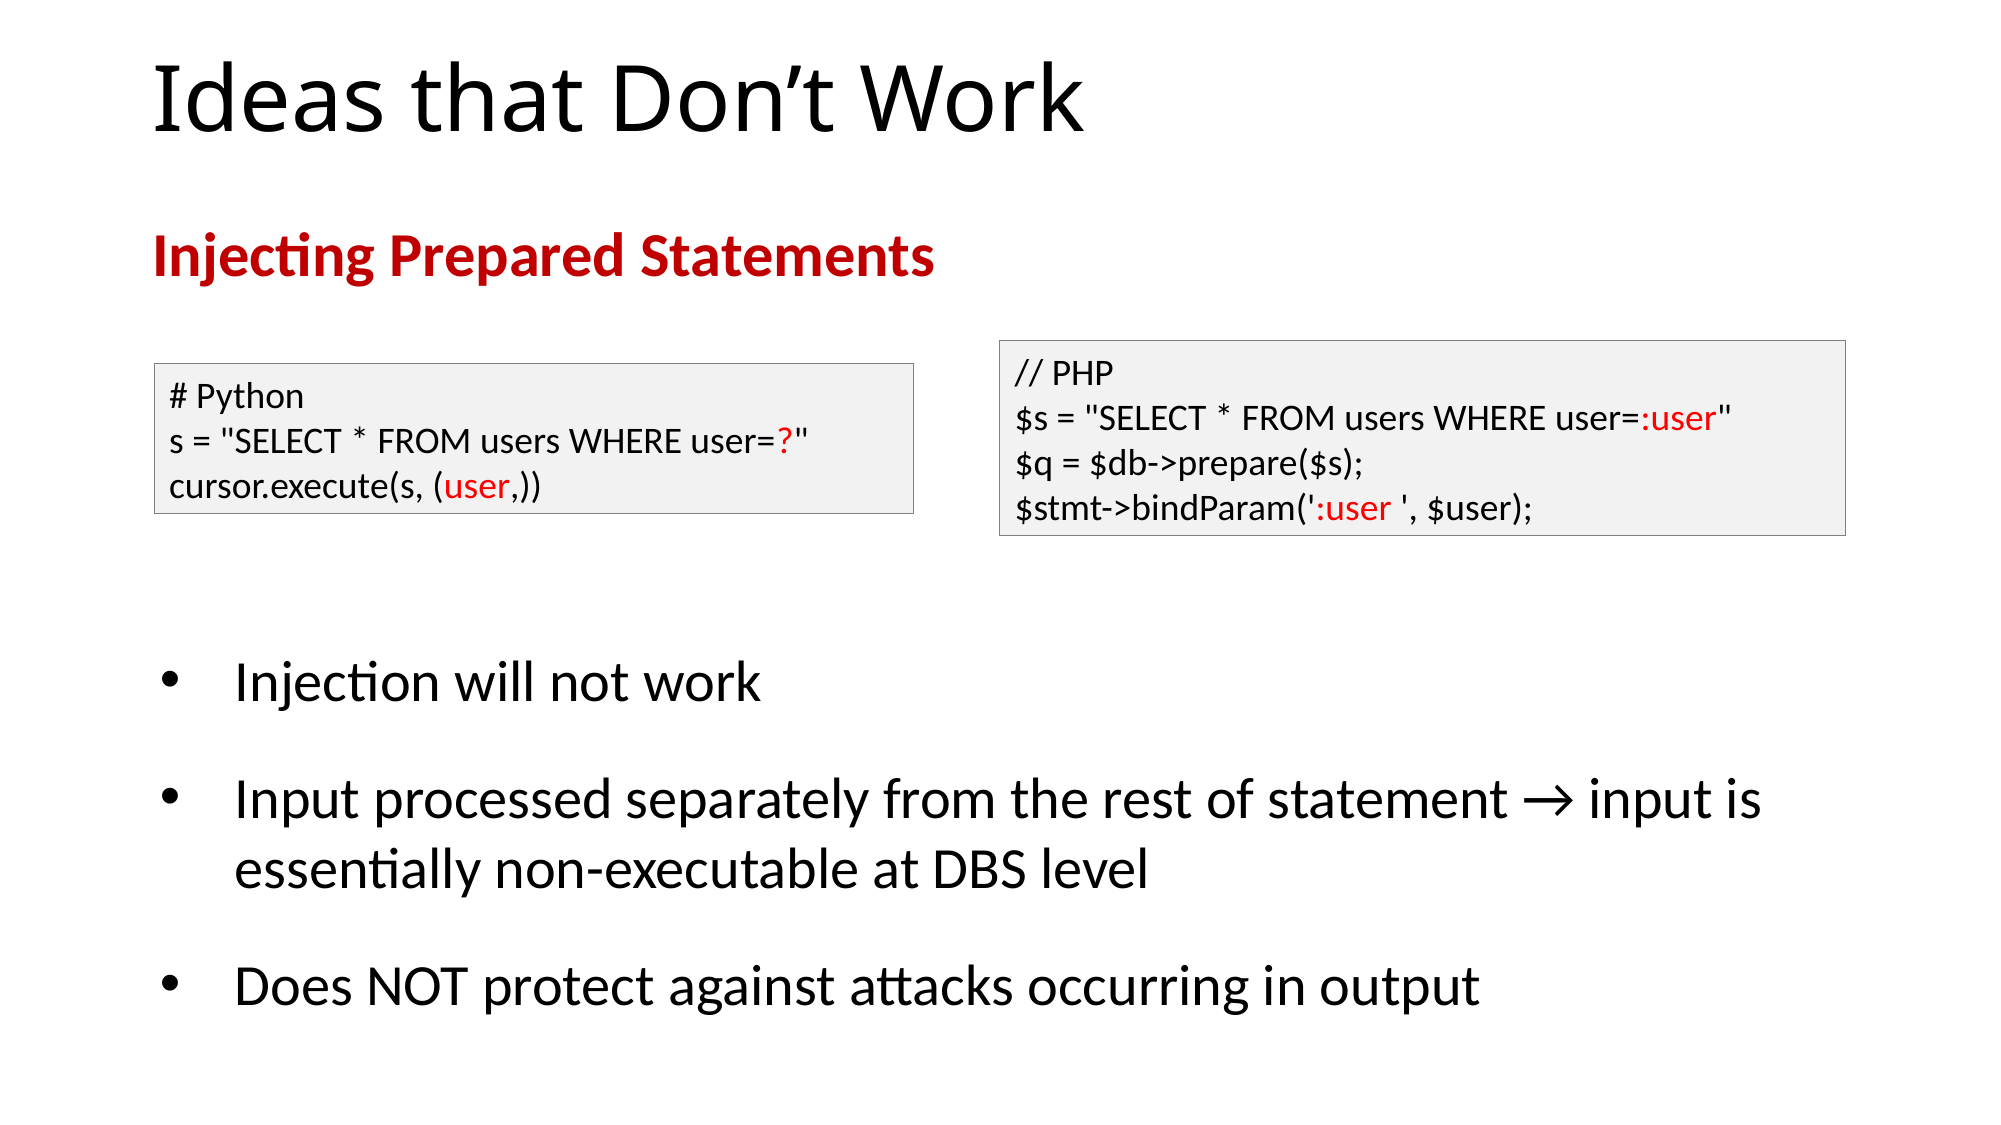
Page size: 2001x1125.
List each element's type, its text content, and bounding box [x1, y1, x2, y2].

text_box Injection will not work Input processed separately from the rest of statement → input is essentially non-executable at DBS level Does NOT protect against attacks occurring in output [144, 635, 1855, 1025]
text_box // PHP $s = "SELECT * FROM users WHERE user=:user" $q = $db->prepare($s); $stmt->bindParam(':user ', $user); [999, 340, 1846, 536]
text_box # Python s = "SELECT * FROM users WHERE user=?" cursor.execute(s, (user,)) [154, 363, 914, 514]
title Ideas that Don’t Work [137, 42, 1863, 163]
text_box Injecting Prepared Statements [137, 206, 1691, 297]
